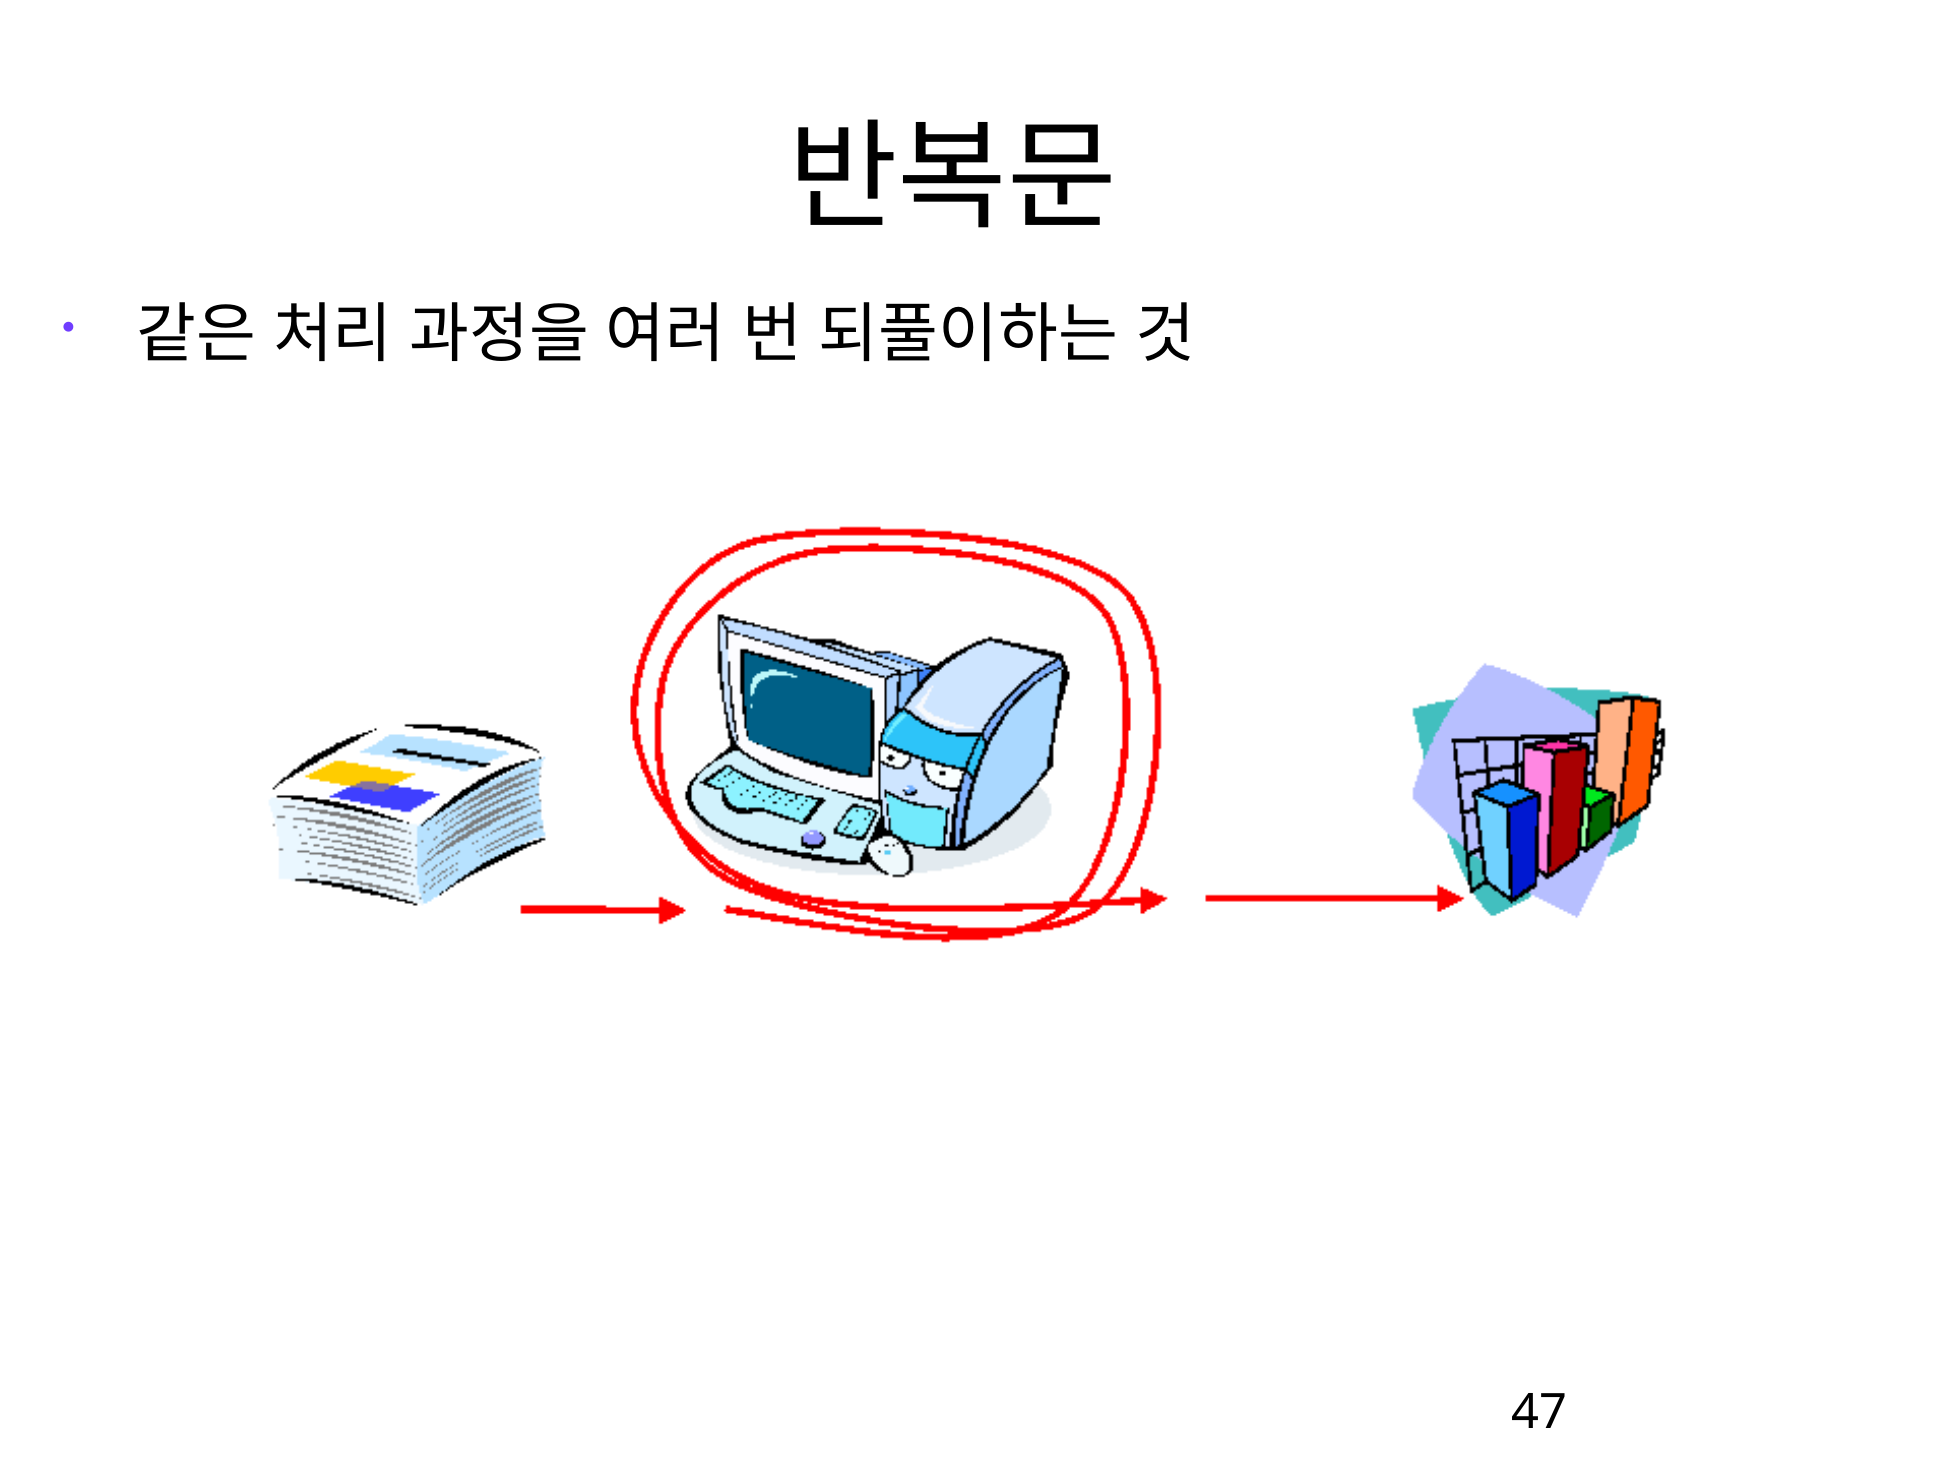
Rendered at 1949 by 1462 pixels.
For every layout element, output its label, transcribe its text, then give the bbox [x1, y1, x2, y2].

picture [249, 489, 1700, 973]
title 반복문 [156, 92, 1749, 255]
slide_number <숫자> [1496, 1372, 1899, 1462]
list 같은 처리 과정을 여러 번 되풀이하는 것 [48, 284, 1897, 1343]
